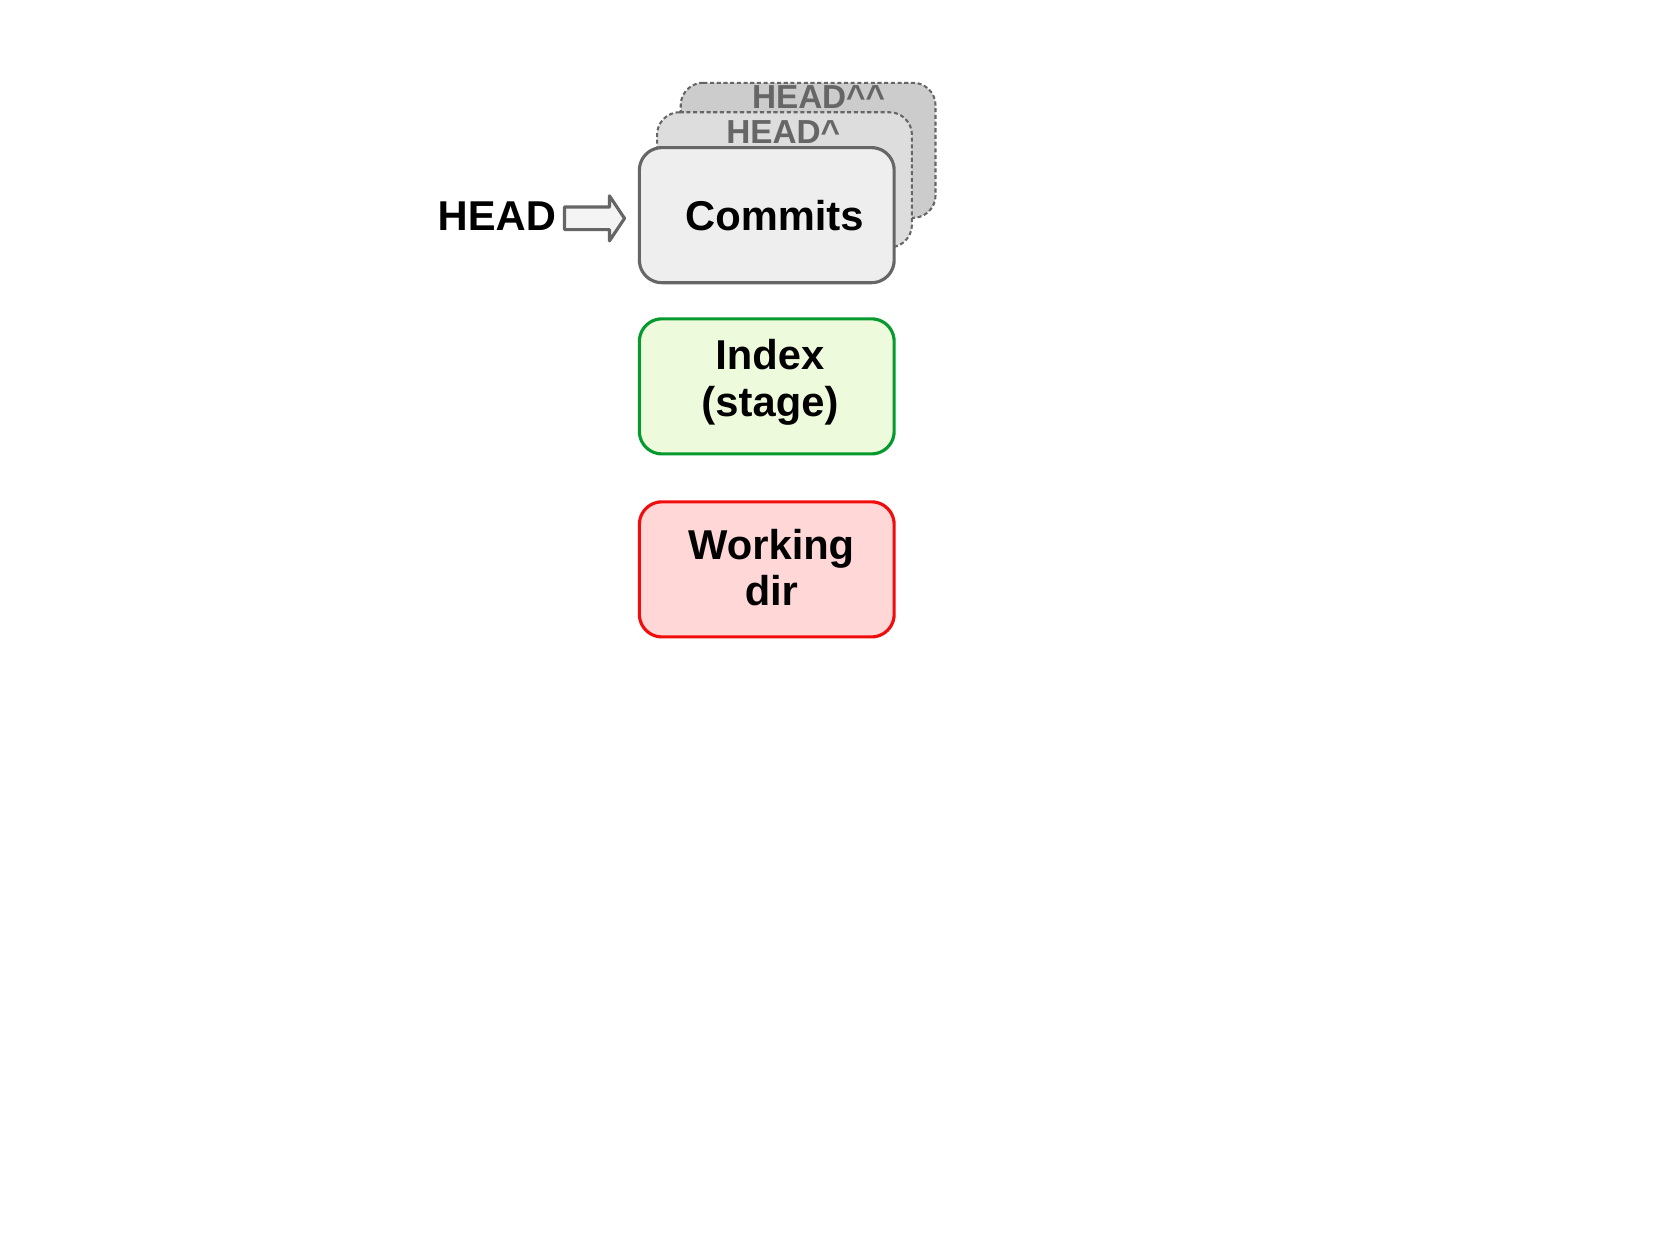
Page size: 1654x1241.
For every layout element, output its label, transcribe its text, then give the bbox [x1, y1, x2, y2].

text_box [639, 501, 895, 637]
text_box Commits [669, 185, 880, 256]
text_box [639, 318, 895, 454]
text_box HEAD^^ [713, 70, 924, 142]
text_box Index (stage) [675, 324, 865, 441]
text_box HEAD [414, 185, 580, 256]
text_box [639, 85, 936, 283]
text_box [680, 82, 713, 106]
text_box HEAD^ [678, 106, 889, 177]
text_box [580, 195, 625, 241]
text_box Working dir [654, 513, 889, 622]
